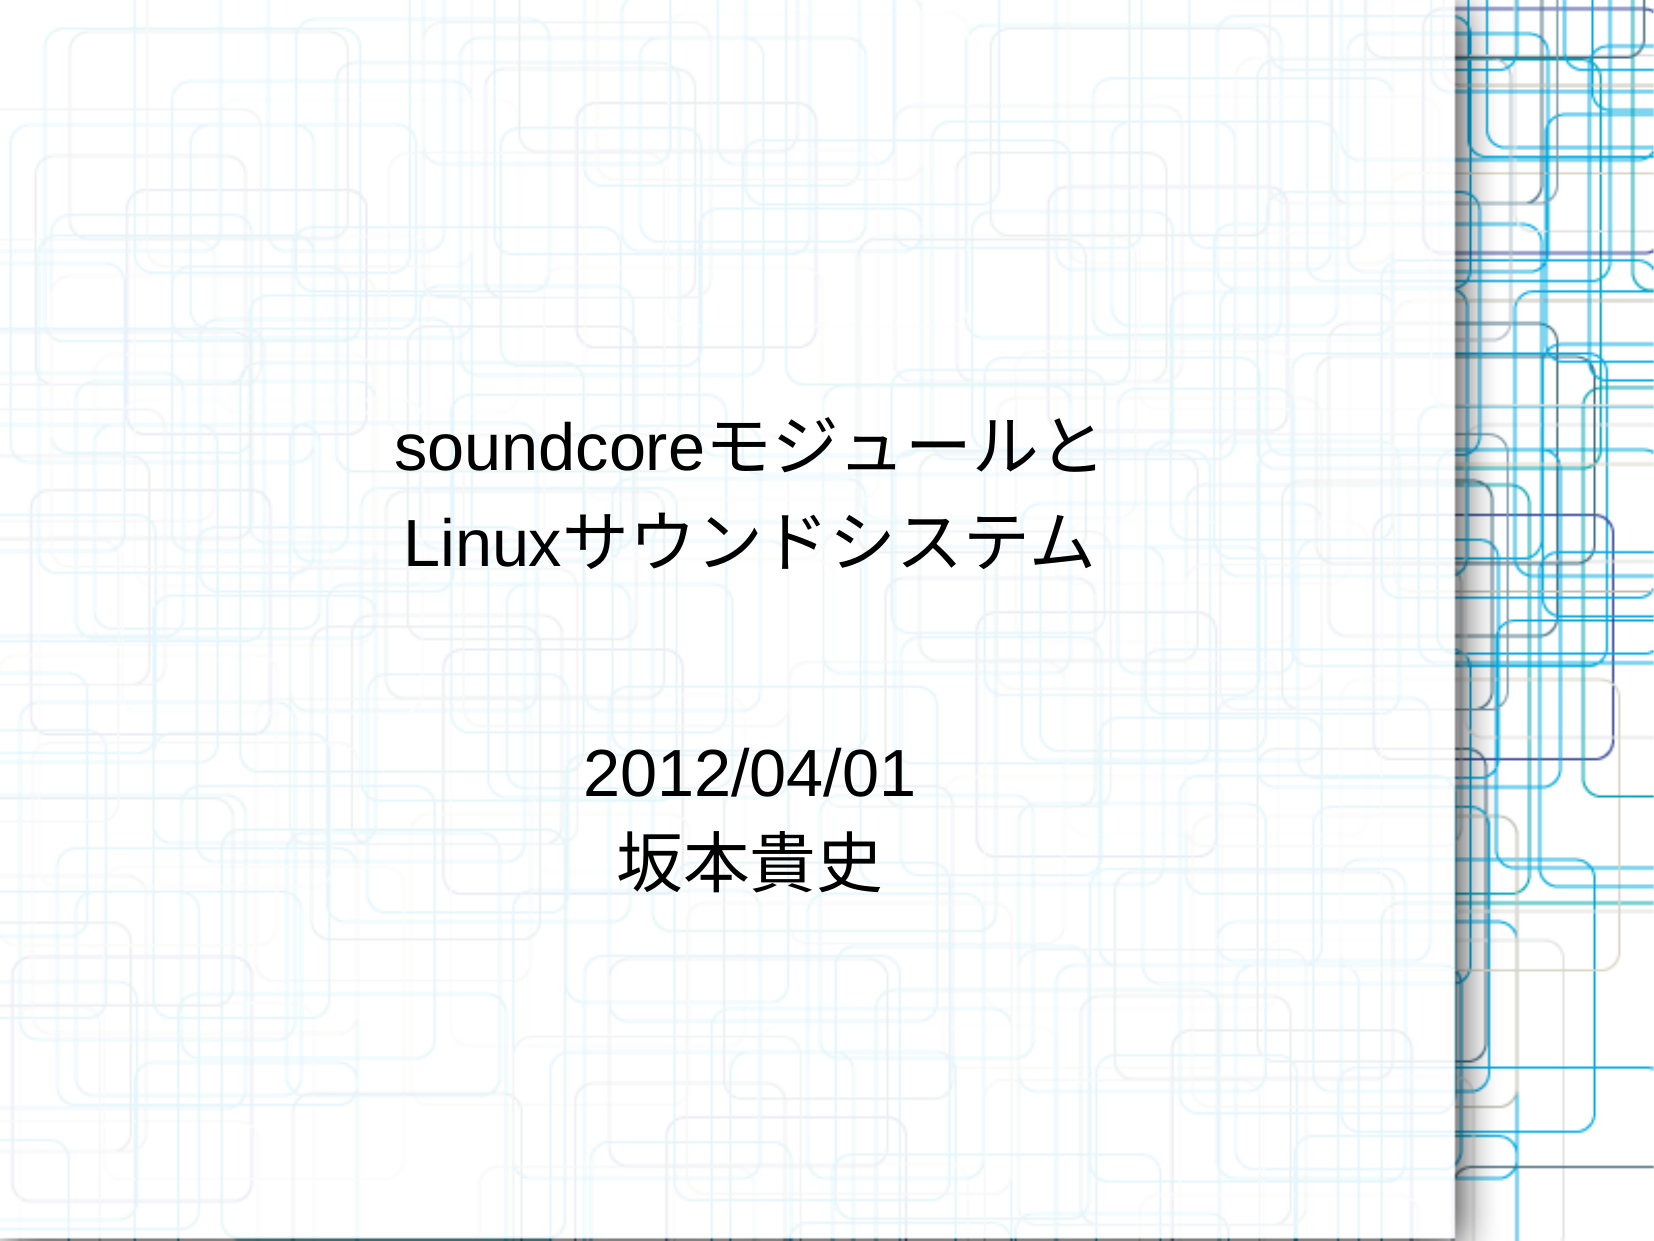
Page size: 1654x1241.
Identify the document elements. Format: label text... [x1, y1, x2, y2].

subtitle soundcoreモジュールと Linuxサウンドシステム 2012/04/01 坂本貴史 [82, 290, 1418, 1010]
picture [0, 0, 1654, 1241]
